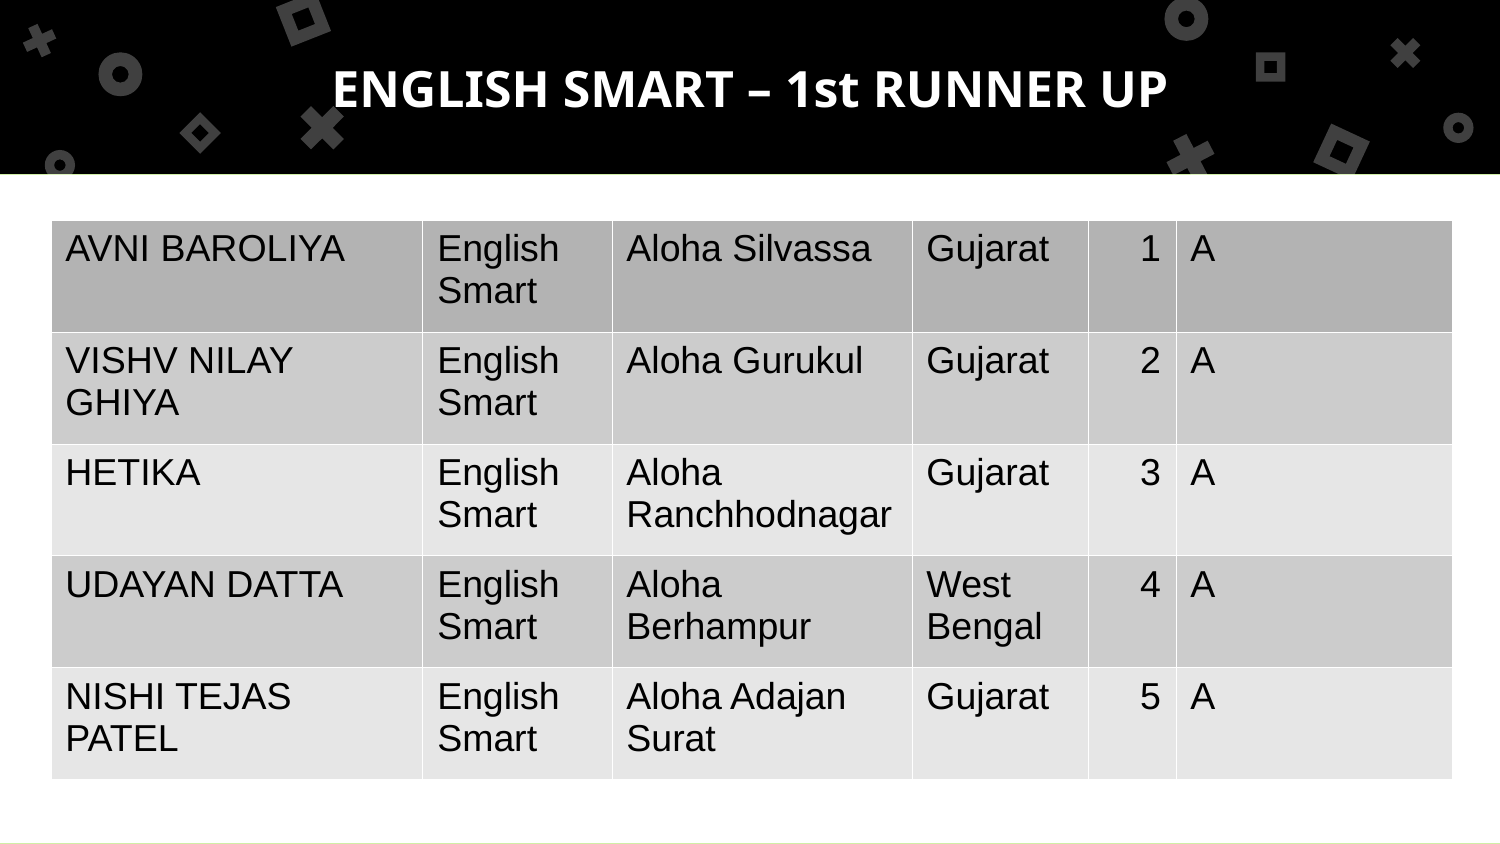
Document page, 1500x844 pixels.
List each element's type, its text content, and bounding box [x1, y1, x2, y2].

table_cell English Smart [423, 445, 612, 555]
table_cell Gujarat [913, 333, 1088, 444]
table_cell UDAYAN DATTA [52, 556, 422, 667]
table_cell Gujarat [913, 668, 1088, 779]
table_cell English Smart [423, 668, 612, 779]
table_cell English Smart [423, 333, 612, 444]
table_header English Smart [423, 221, 612, 332]
table_cell A [1177, 668, 1452, 779]
table_cell HETIKA [52, 445, 422, 555]
table_cell A [1177, 333, 1452, 444]
text_box ENGLISH SMART – 1st RUNNER UP [75, 0, 1425, 175]
table_cell West Bengal [913, 556, 1088, 667]
table_cell Gujarat [913, 445, 1088, 555]
table_header Gujarat [913, 221, 1088, 332]
table_cell English Smart [423, 556, 612, 667]
table_cell 3 [1089, 445, 1176, 555]
table_header Aloha Silvassa [613, 221, 912, 332]
table_cell 4 [1089, 556, 1176, 667]
table_cell NISHI TEJAS PATEL [52, 668, 422, 779]
table_header A [1177, 221, 1452, 332]
table_cell Aloha Adajan Surat [613, 668, 912, 779]
table_cell A [1177, 556, 1452, 667]
table_cell 2 [1089, 333, 1176, 444]
table_header 1 [1089, 221, 1176, 332]
table_cell Aloha Ranchhodnagar [613, 445, 912, 555]
table_cell VISHV NILAY GHIYA [52, 333, 422, 444]
table_header AVNI BAROLIYA [52, 221, 422, 332]
table_cell A [1177, 445, 1452, 555]
table_cell 5 [1089, 668, 1176, 779]
table_cell Aloha Gurukul [613, 333, 912, 444]
table_cell Aloha Berhampur [613, 556, 912, 667]
